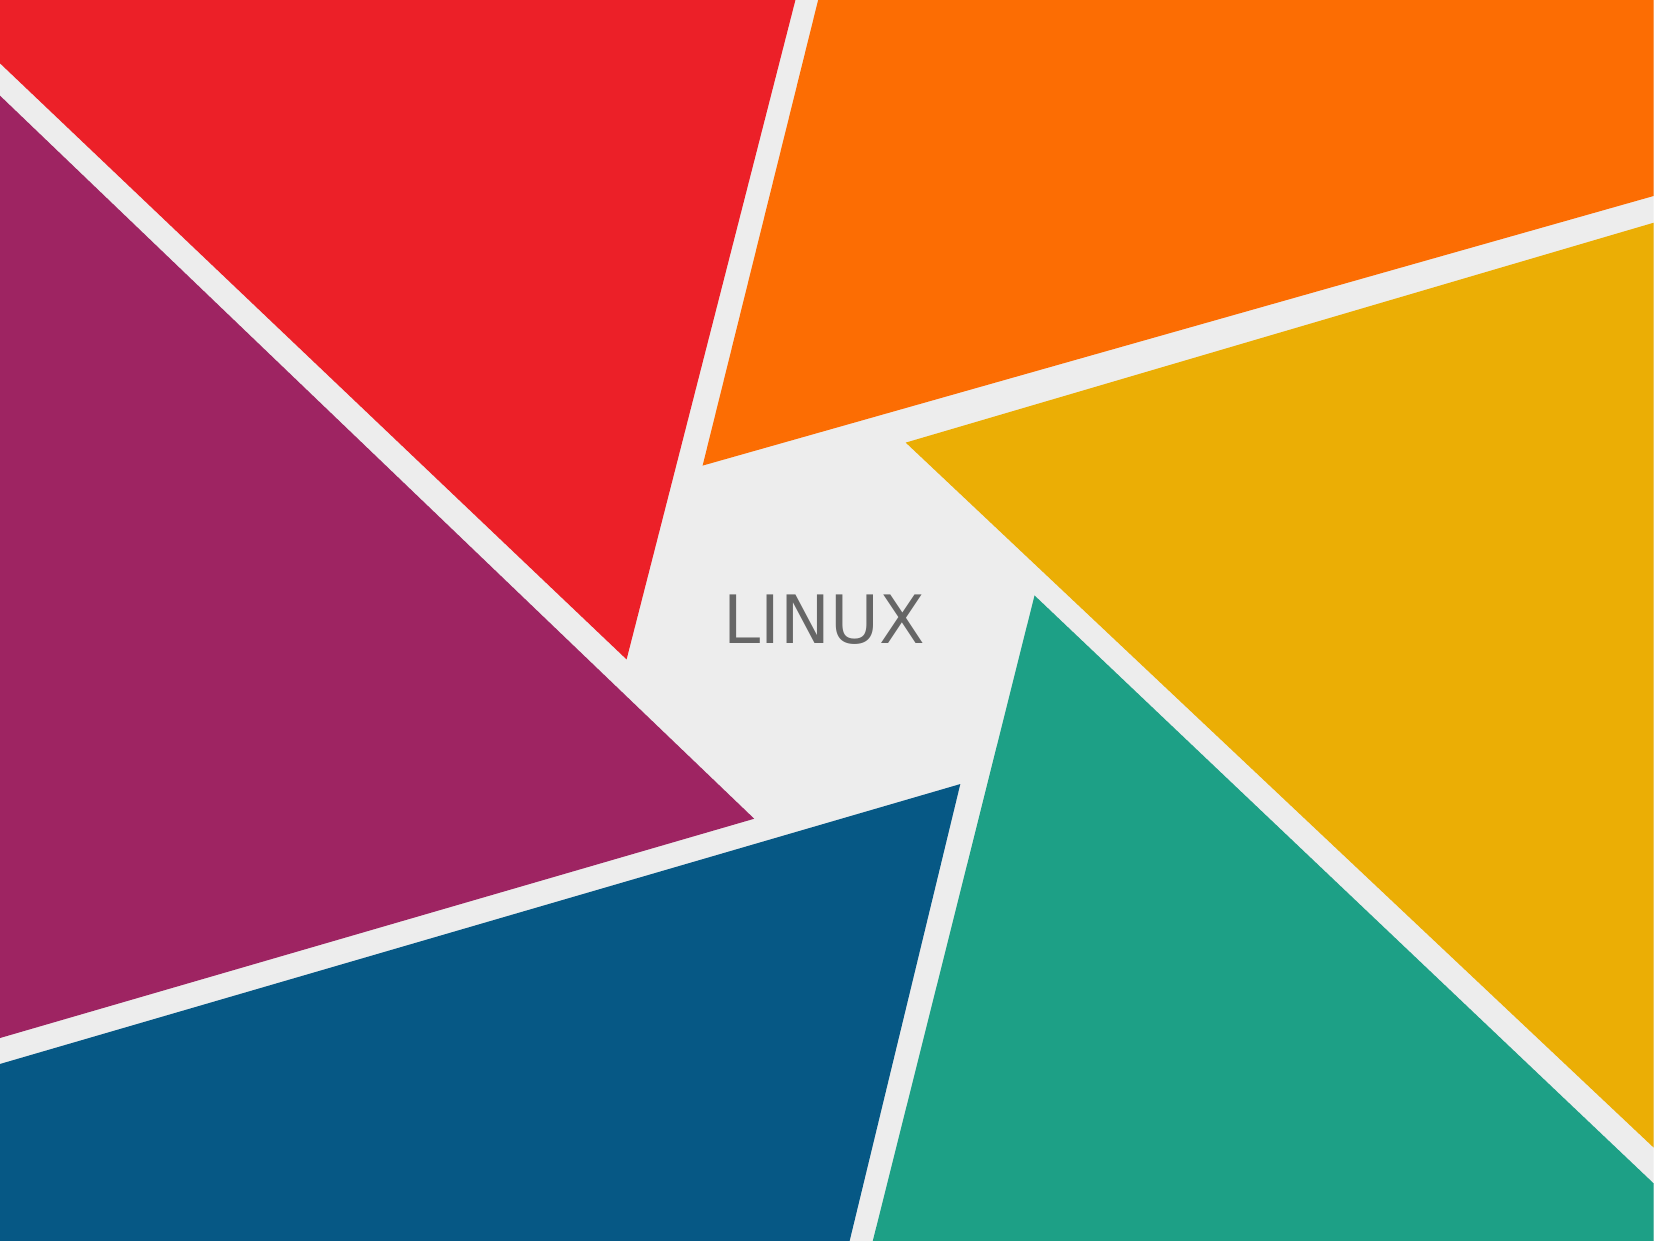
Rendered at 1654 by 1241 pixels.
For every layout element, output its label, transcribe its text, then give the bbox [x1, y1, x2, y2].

subtitle LINUX [614, 418, 1035, 824]
